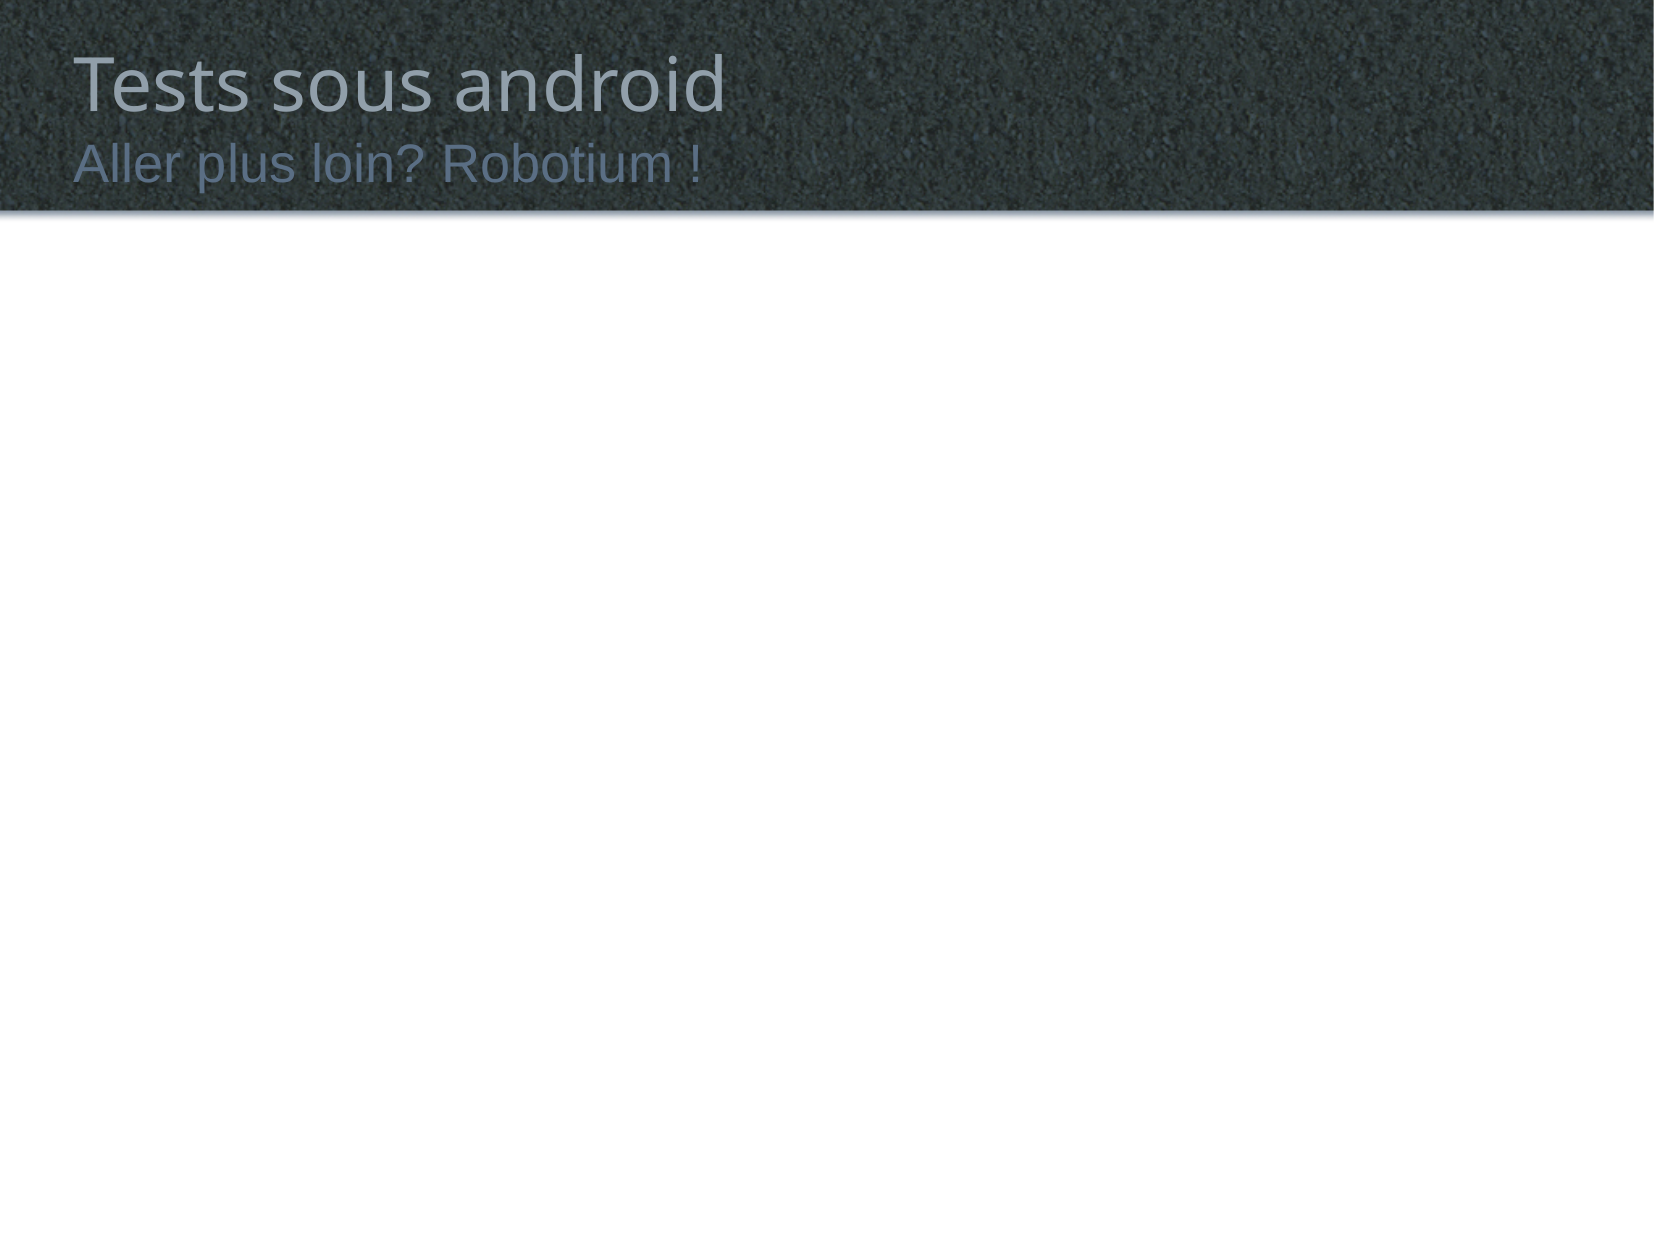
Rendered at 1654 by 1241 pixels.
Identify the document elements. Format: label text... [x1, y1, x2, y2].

picture [0, 0, 1654, 1241]
text_box Tests sous android Aller plus loin? Robotium ! [59, 23, 1554, 205]
